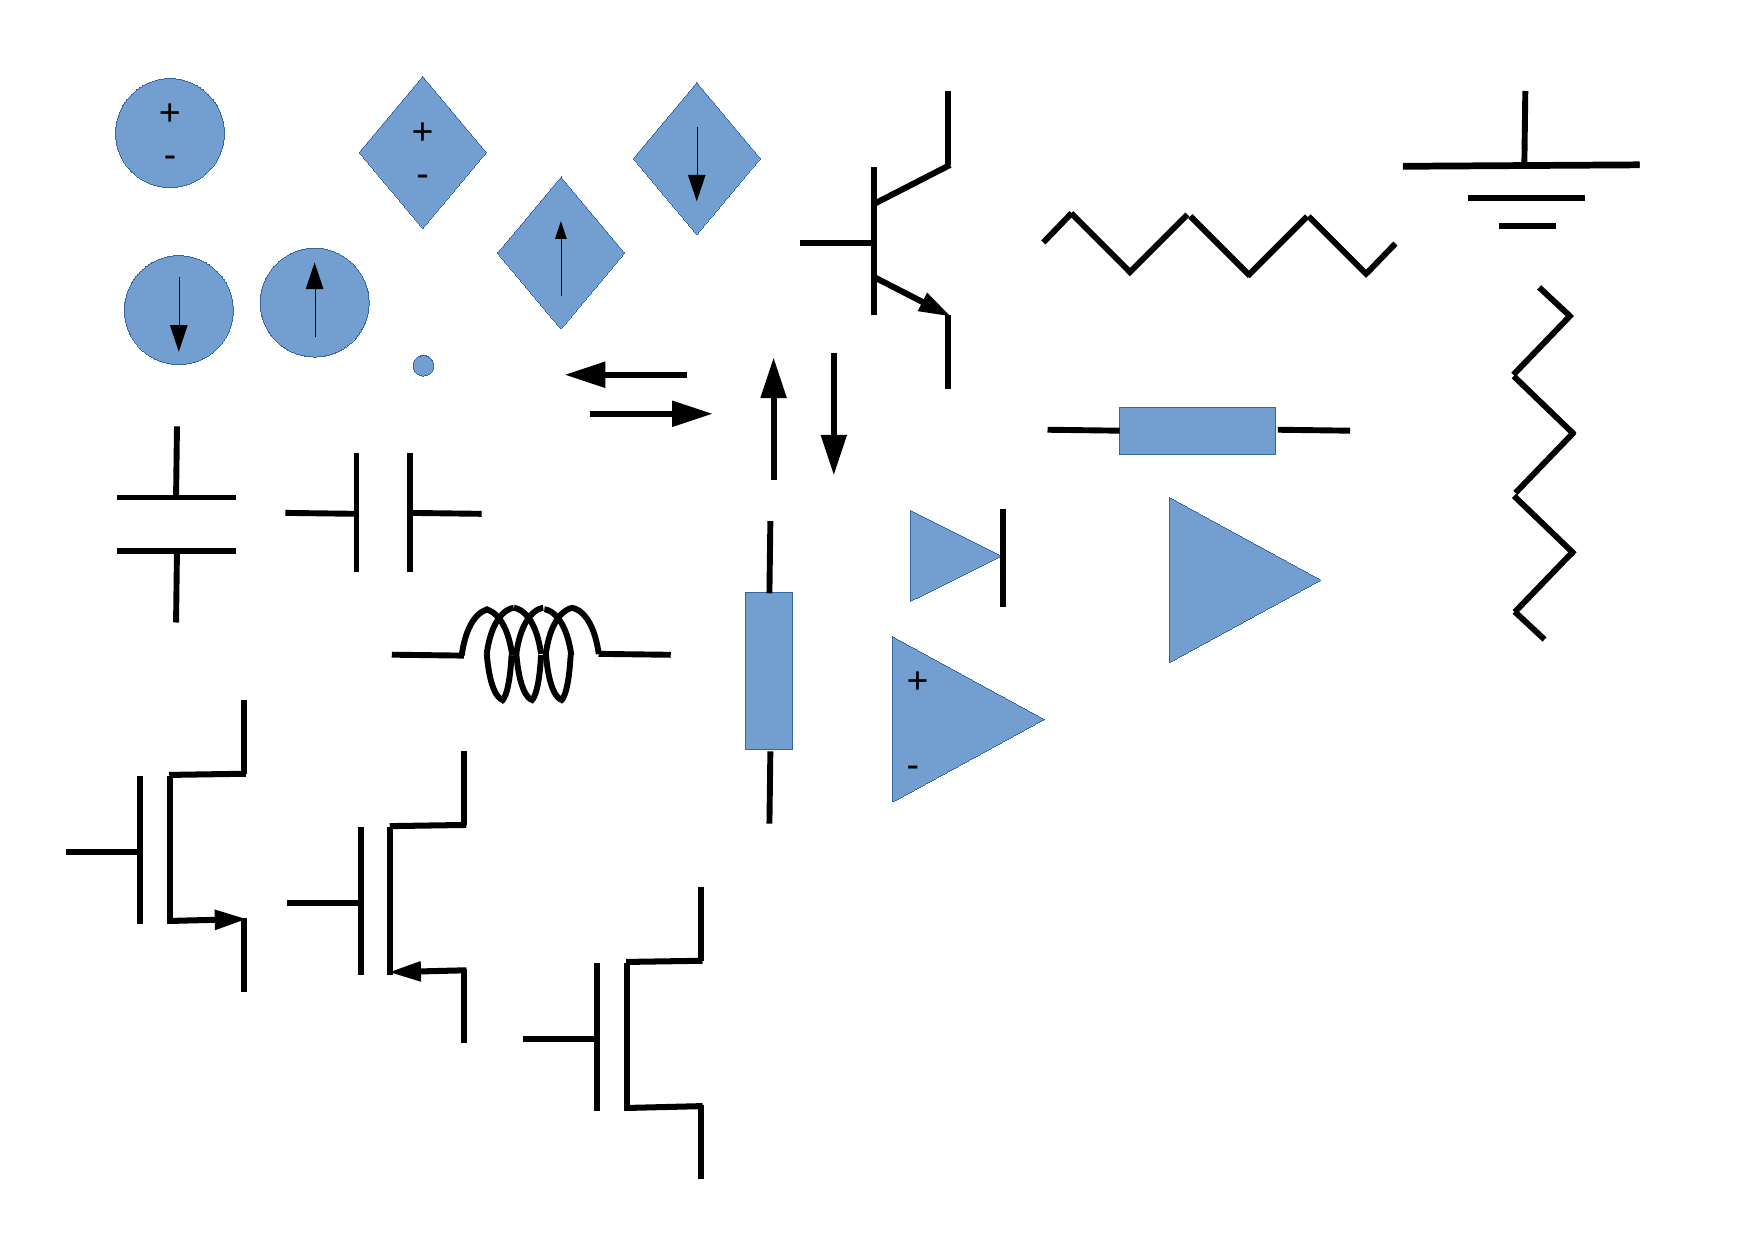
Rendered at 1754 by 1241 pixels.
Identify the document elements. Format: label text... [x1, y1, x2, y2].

text_box + - [115, 78, 225, 188]
text_box [260, 248, 370, 358]
text_box [413, 355, 434, 377]
text_box [497, 176, 625, 329]
text_box [892, 636, 921, 652]
text_box + - [891, 652, 944, 794]
text_box [944, 664, 1045, 775]
text_box + - [359, 76, 487, 229]
text_box [910, 510, 1000, 602]
text_box [98, 866, 395, 1172]
text_box [892, 794, 908, 802]
text_box [1169, 497, 1321, 663]
text_box [800, 86, 1097, 392]
text_box [745, 592, 793, 750]
text_box [1119, 407, 1276, 455]
text_box [633, 82, 761, 235]
text_box [124, 255, 234, 365]
